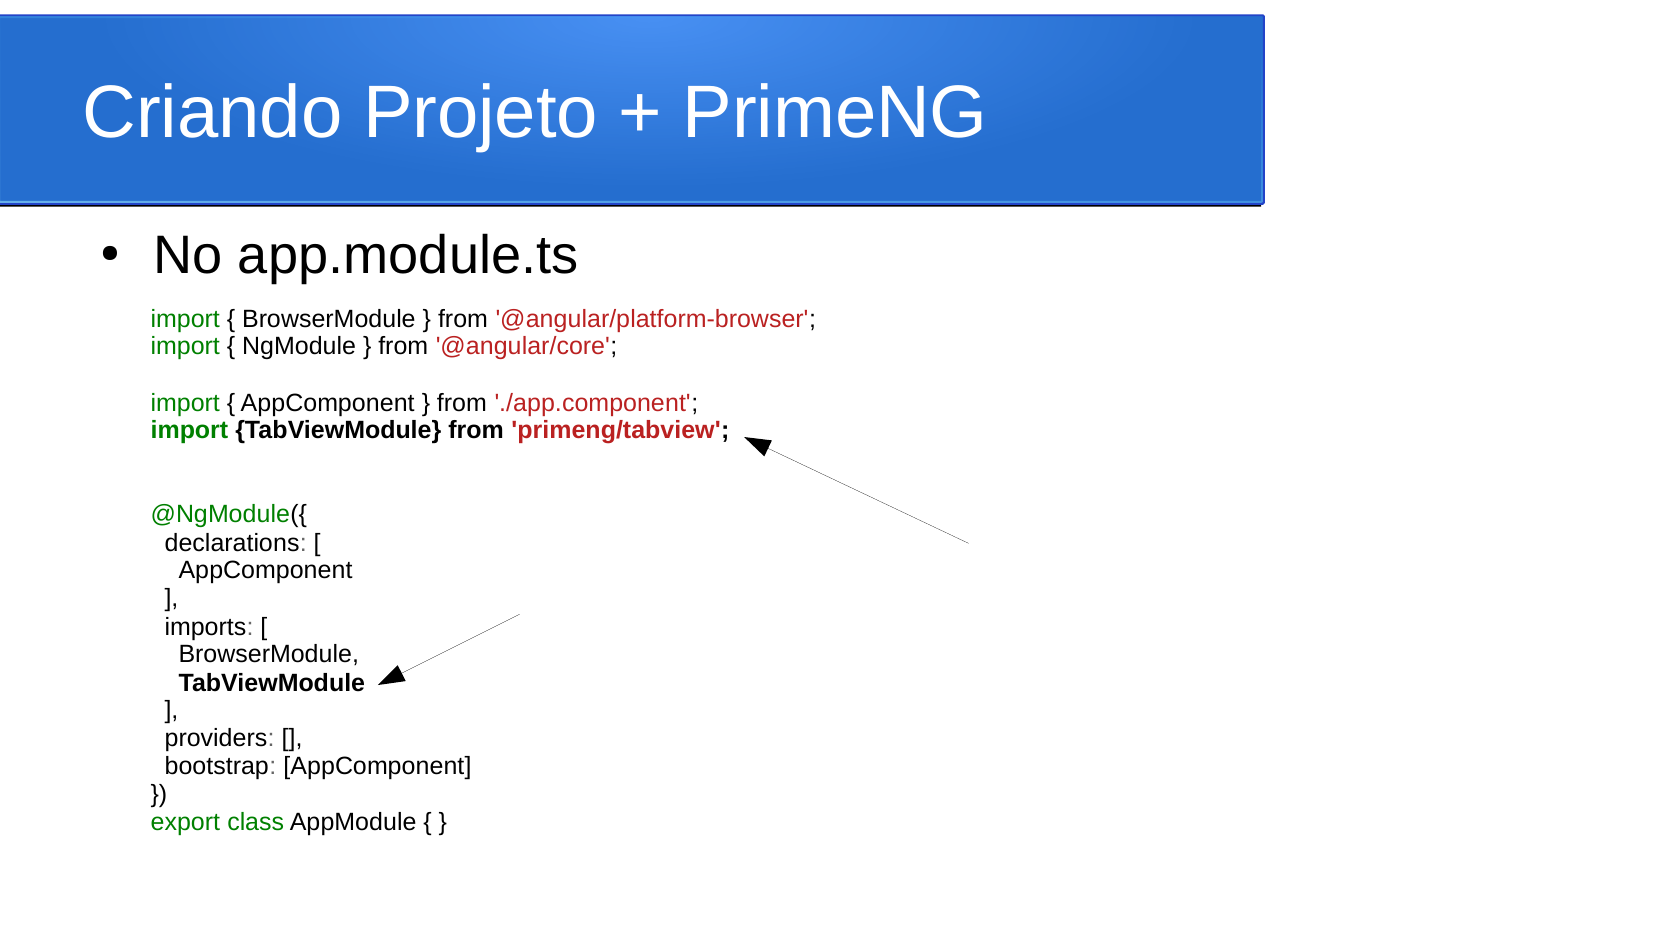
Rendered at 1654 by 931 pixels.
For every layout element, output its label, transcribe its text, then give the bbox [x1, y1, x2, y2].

list No app.module.ts [82, 224, 1571, 764]
text_box import { BrowserModule } from '@angular/platform-browser'; import { NgModule } from '@angular/core'; import { AppComponent } from './app.component'; import {TabViewModule} from 'primeng/tabview'; @NgModule({ declarations: [ AppComponent ], imports: [ BrowserModule, TabViewModule ], providers: [], bootstrap: [AppComponent] }) export class AppModule { } [135, 296, 1211, 872]
title Criando Projeto + PrimeNG [82, 35, 1235, 189]
